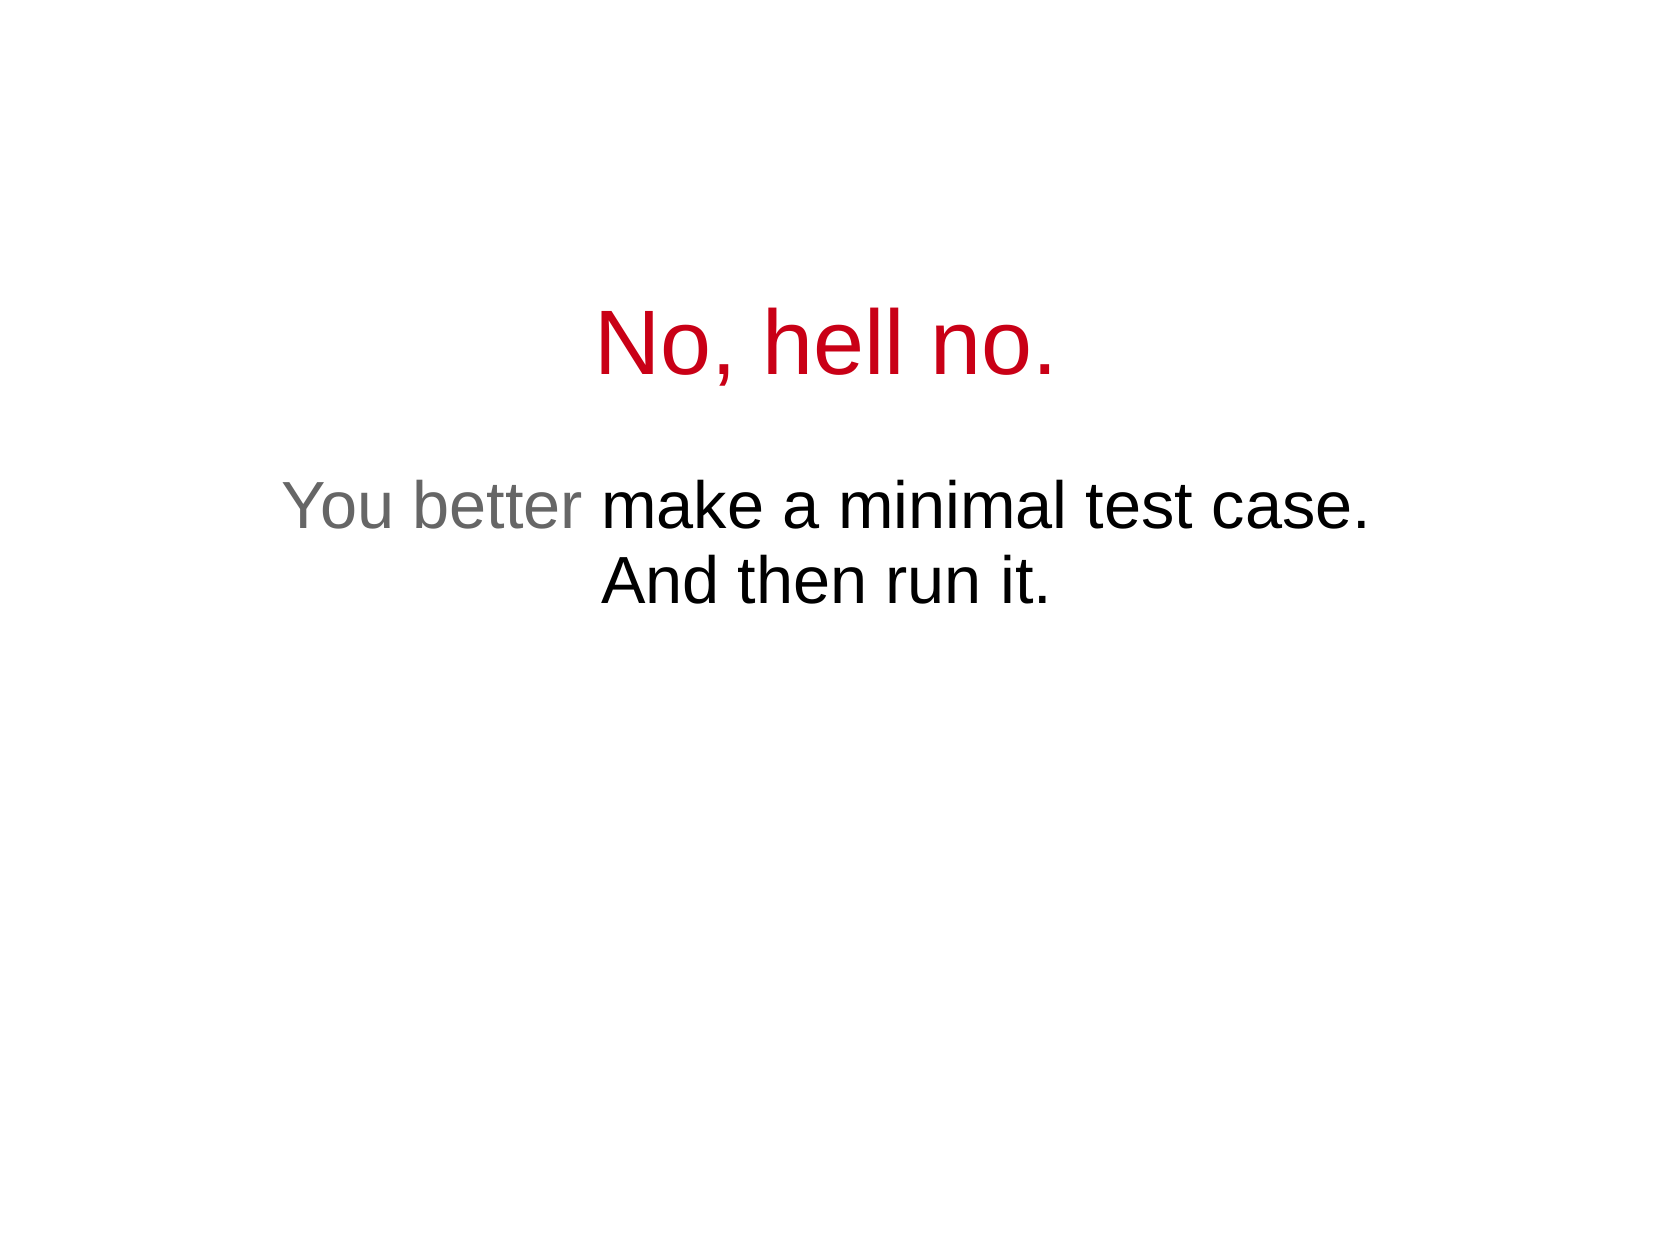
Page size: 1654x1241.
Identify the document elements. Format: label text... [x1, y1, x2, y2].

subtitle No, hell no. You better make a minimal test case. And then run it. [82, 56, 1571, 1102]
